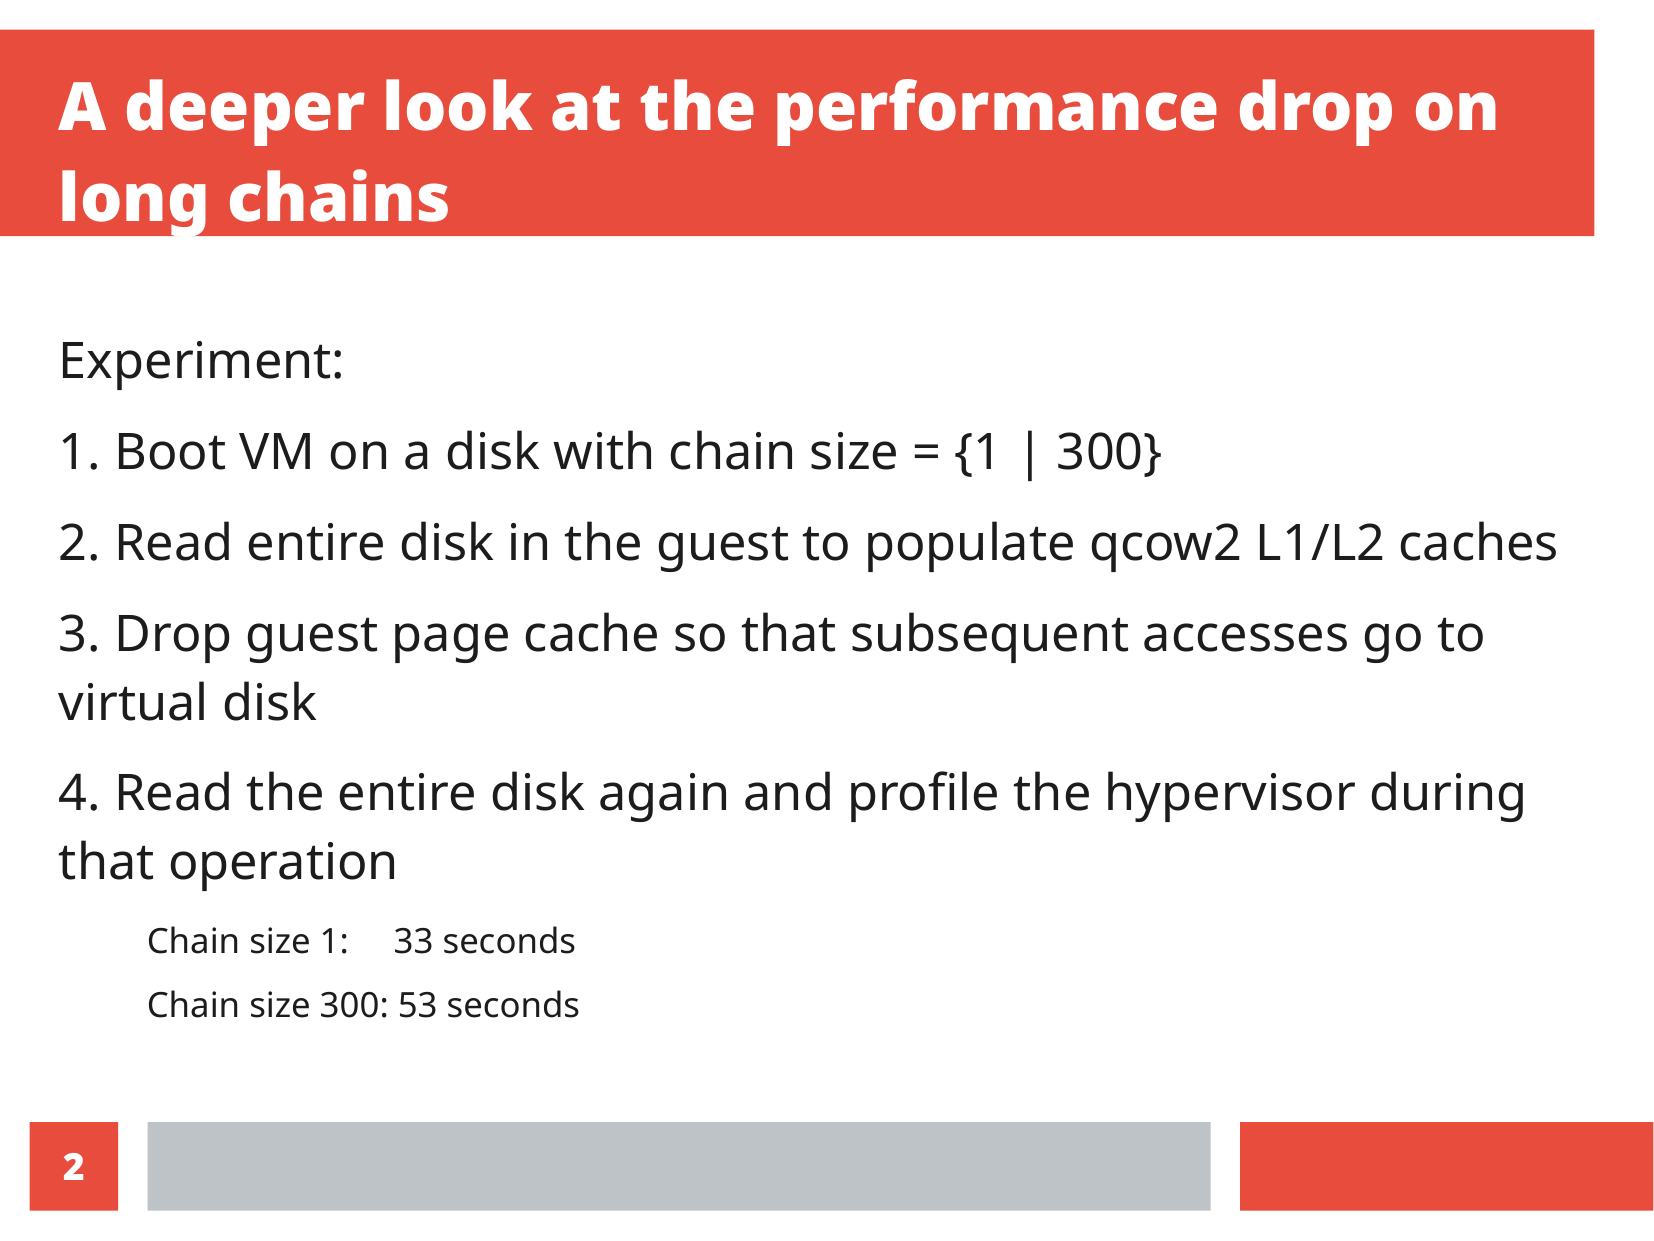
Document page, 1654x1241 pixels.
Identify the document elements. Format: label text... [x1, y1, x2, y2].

title A deeper look at the performance drop on long chains [59, 59, 1595, 207]
list Experiment: 1. Boot VM on a disk with chain size = {1 | 300} 2. Read entire disk in the guest to populate qcow2 L1/L2 caches 3. Drop guest page cache so that subsequent accesses go to virtual disk 4. Read the entire disk again and profile the hypervisor during that operation Chain size 1: 33 seconds Chain size 300: 53 seconds [59, 324, 1565, 1093]
